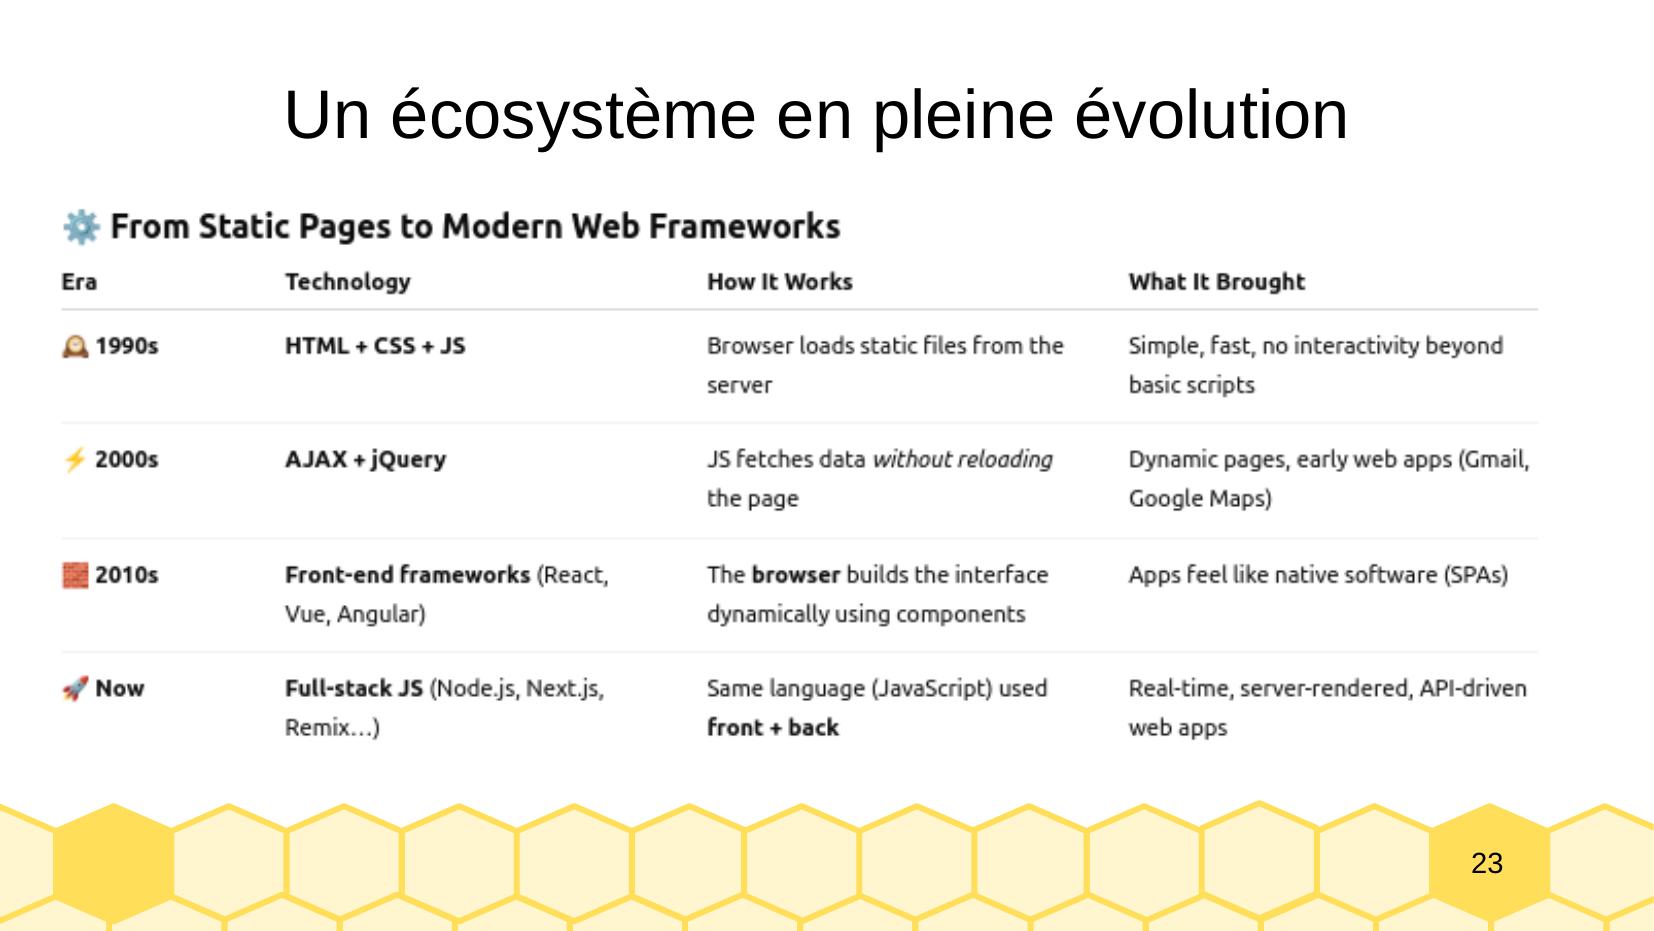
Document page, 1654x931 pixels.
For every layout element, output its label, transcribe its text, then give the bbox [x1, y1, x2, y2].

title Un écosystème en pleine évolution [82, 37, 1571, 183]
picture [21, 183, 1588, 798]
